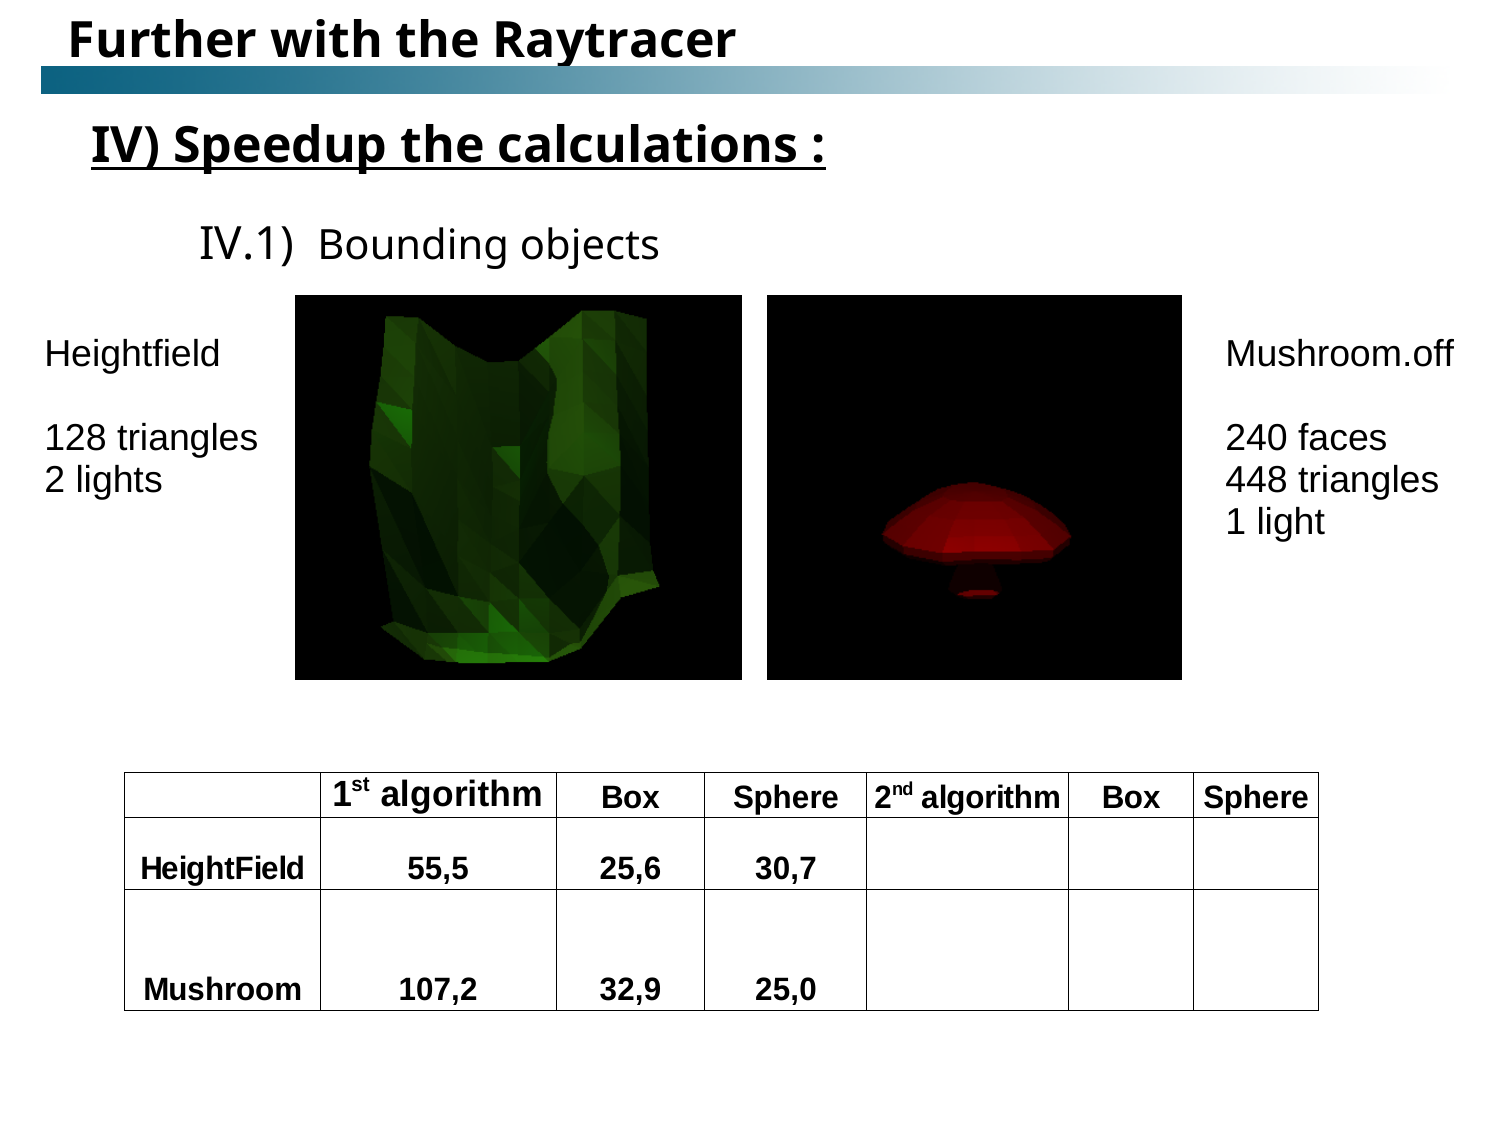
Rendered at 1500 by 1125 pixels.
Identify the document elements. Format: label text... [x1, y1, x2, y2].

picture [295, 295, 742, 680]
text_box Heightfield 128 triangles 2 lights [29, 324, 296, 532]
text_box IV) Speedup the calculations : [76, 101, 857, 186]
picture [767, 295, 1182, 680]
title Further with the Raytracer [53, 1, 859, 66]
text_box Mushroom.off 240 faces 448 triangles 1 light [1210, 324, 1477, 550]
chart [123, 770, 1447, 1064]
text_box IV.1) Bounding objects [184, 203, 1182, 282]
picture [41, 66, 1471, 94]
